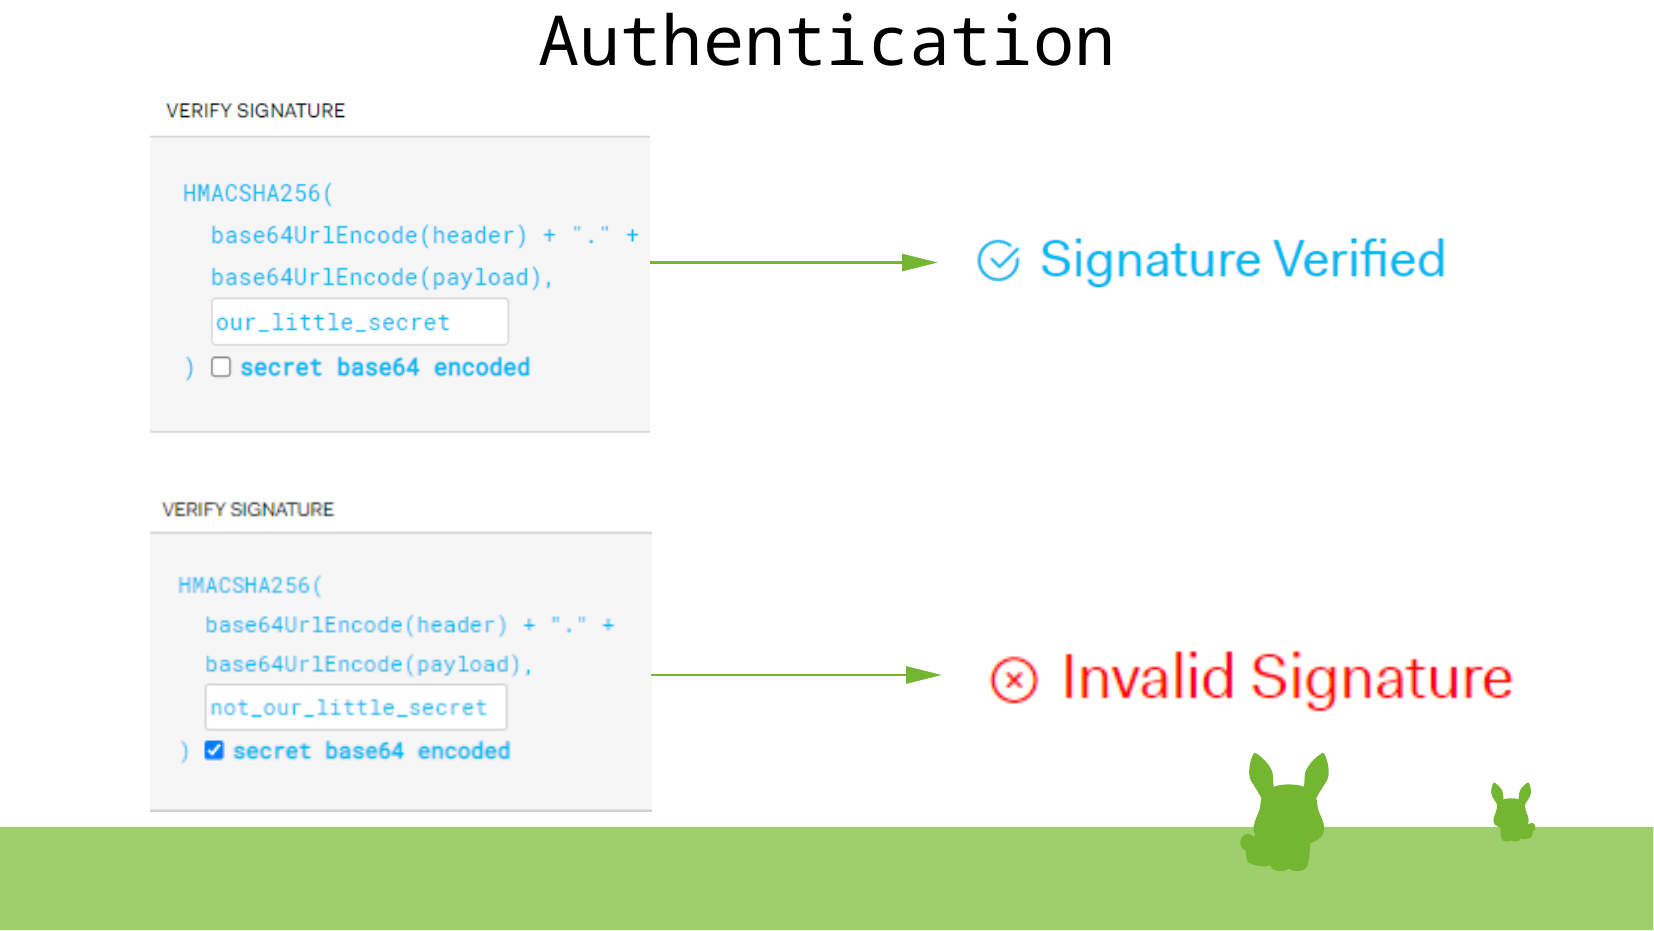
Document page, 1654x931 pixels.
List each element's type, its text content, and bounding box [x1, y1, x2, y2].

picture [937, 149, 1521, 308]
picture [975, 619, 1534, 751]
picture [150, 85, 650, 451]
picture [150, 487, 652, 812]
title Authentication [88, 0, 1565, 113]
